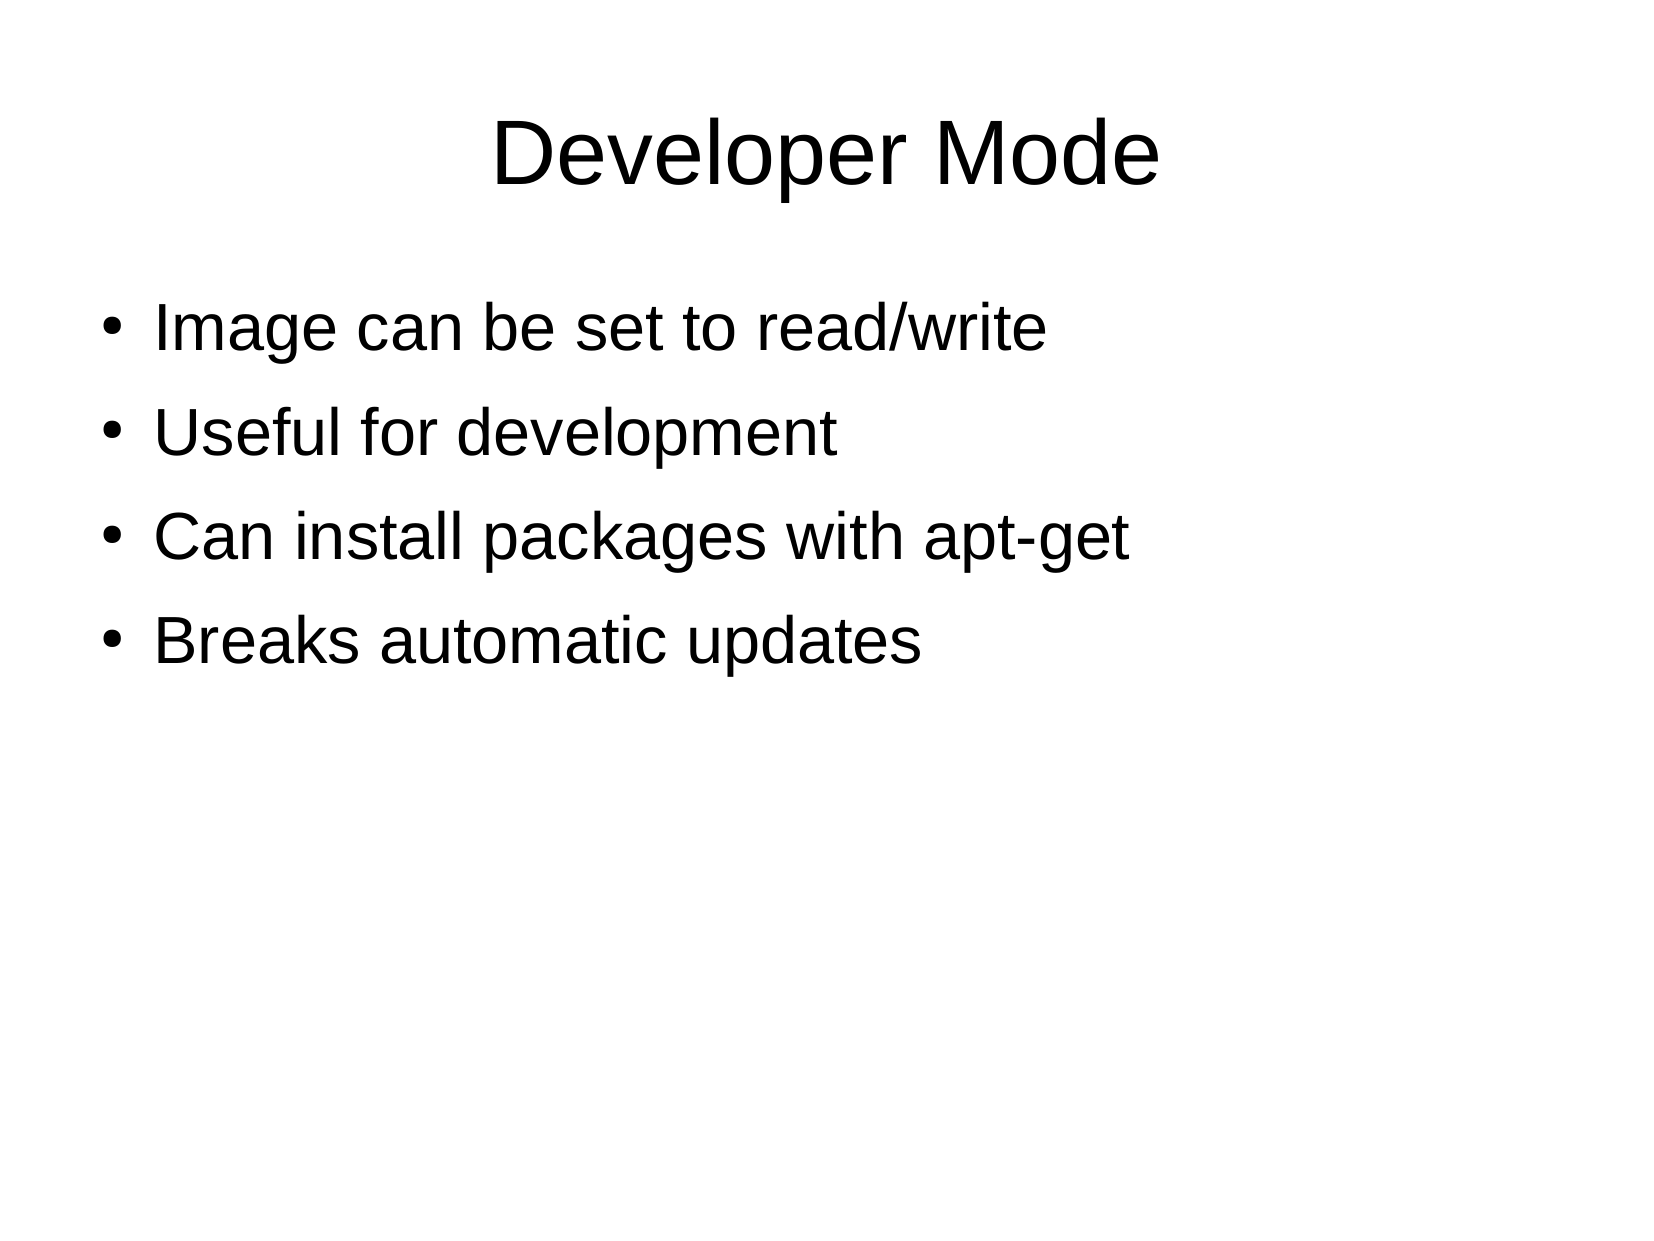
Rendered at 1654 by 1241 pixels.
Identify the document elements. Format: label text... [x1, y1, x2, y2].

title Developer Mode [82, 49, 1571, 257]
list Image can be set to read/write Useful for development Can install packages with apt-get Breaks automatic updates [82, 290, 1571, 1010]
